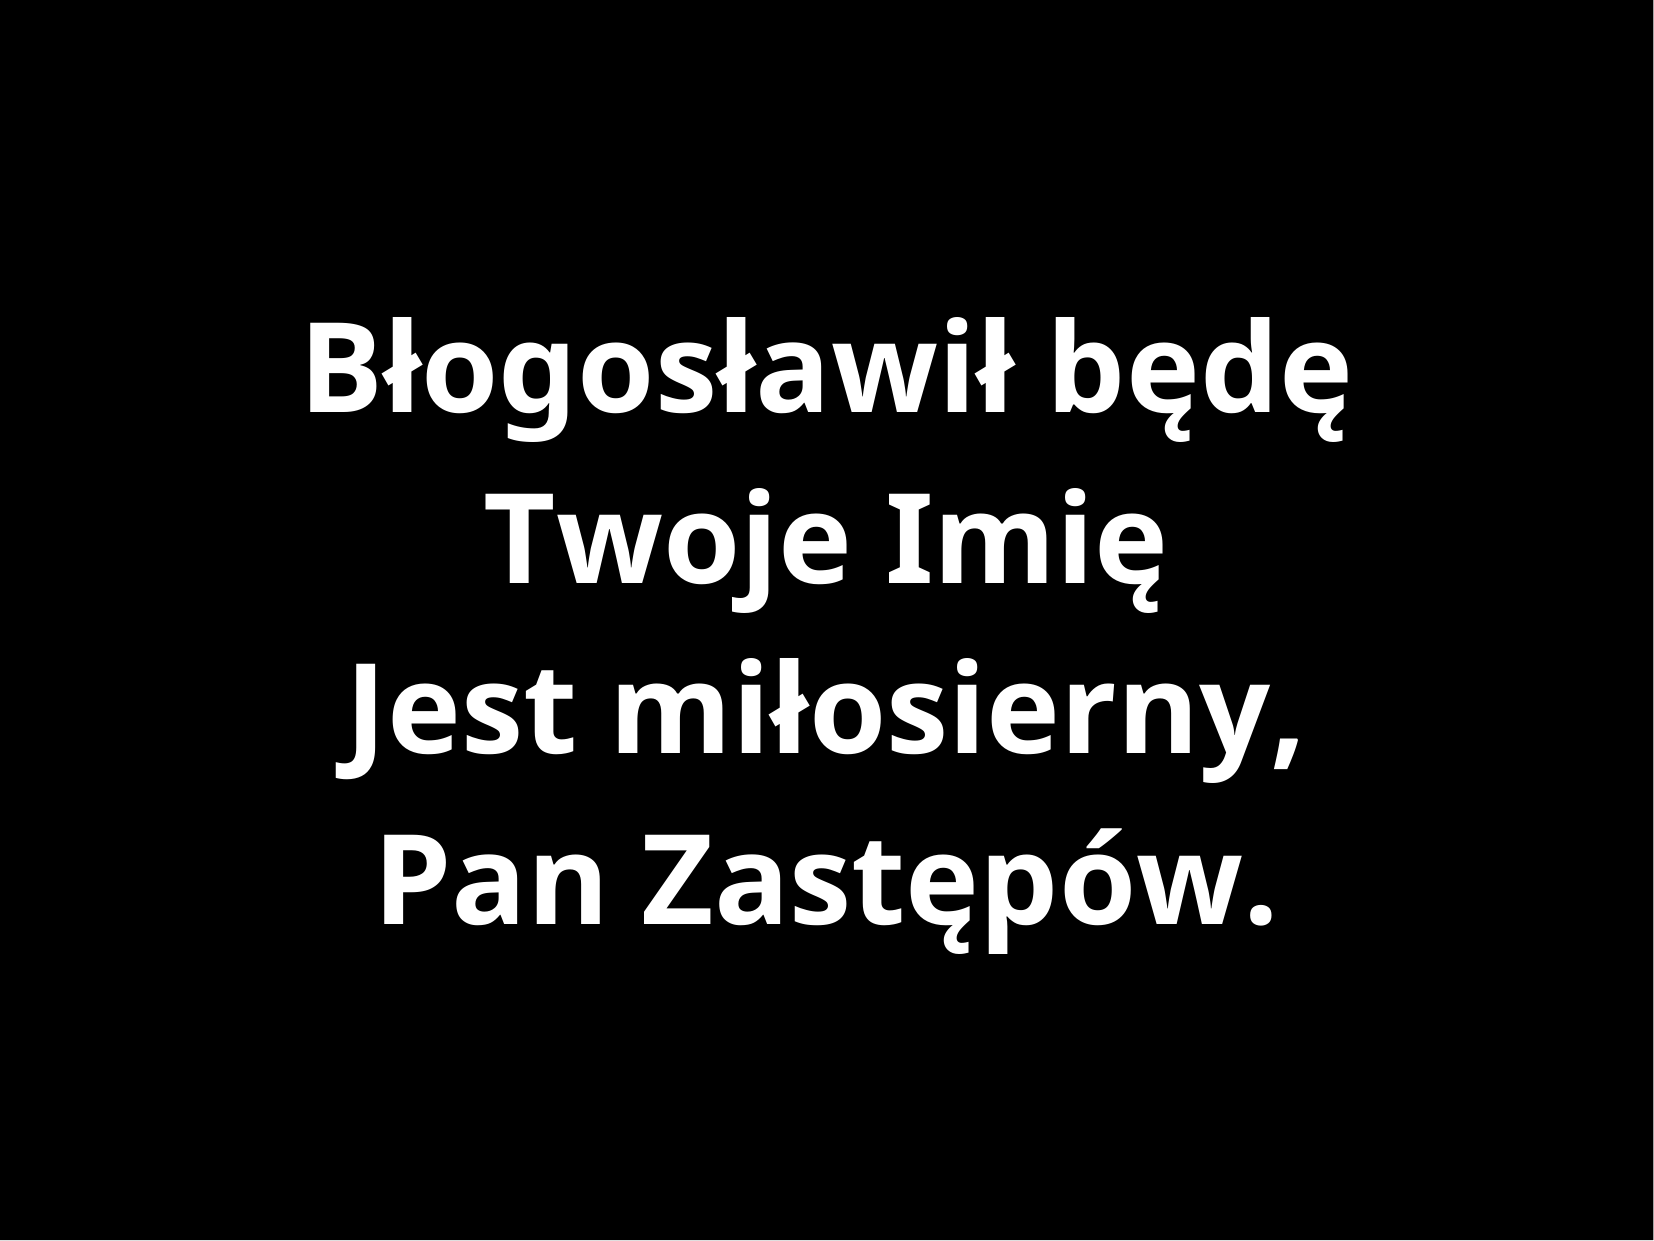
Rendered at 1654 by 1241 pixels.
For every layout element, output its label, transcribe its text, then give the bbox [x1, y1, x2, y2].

title Błogosławił będę Twoje Imię Jest miłosierny, Pan Zastępów. [0, 0, 1654, 1241]
